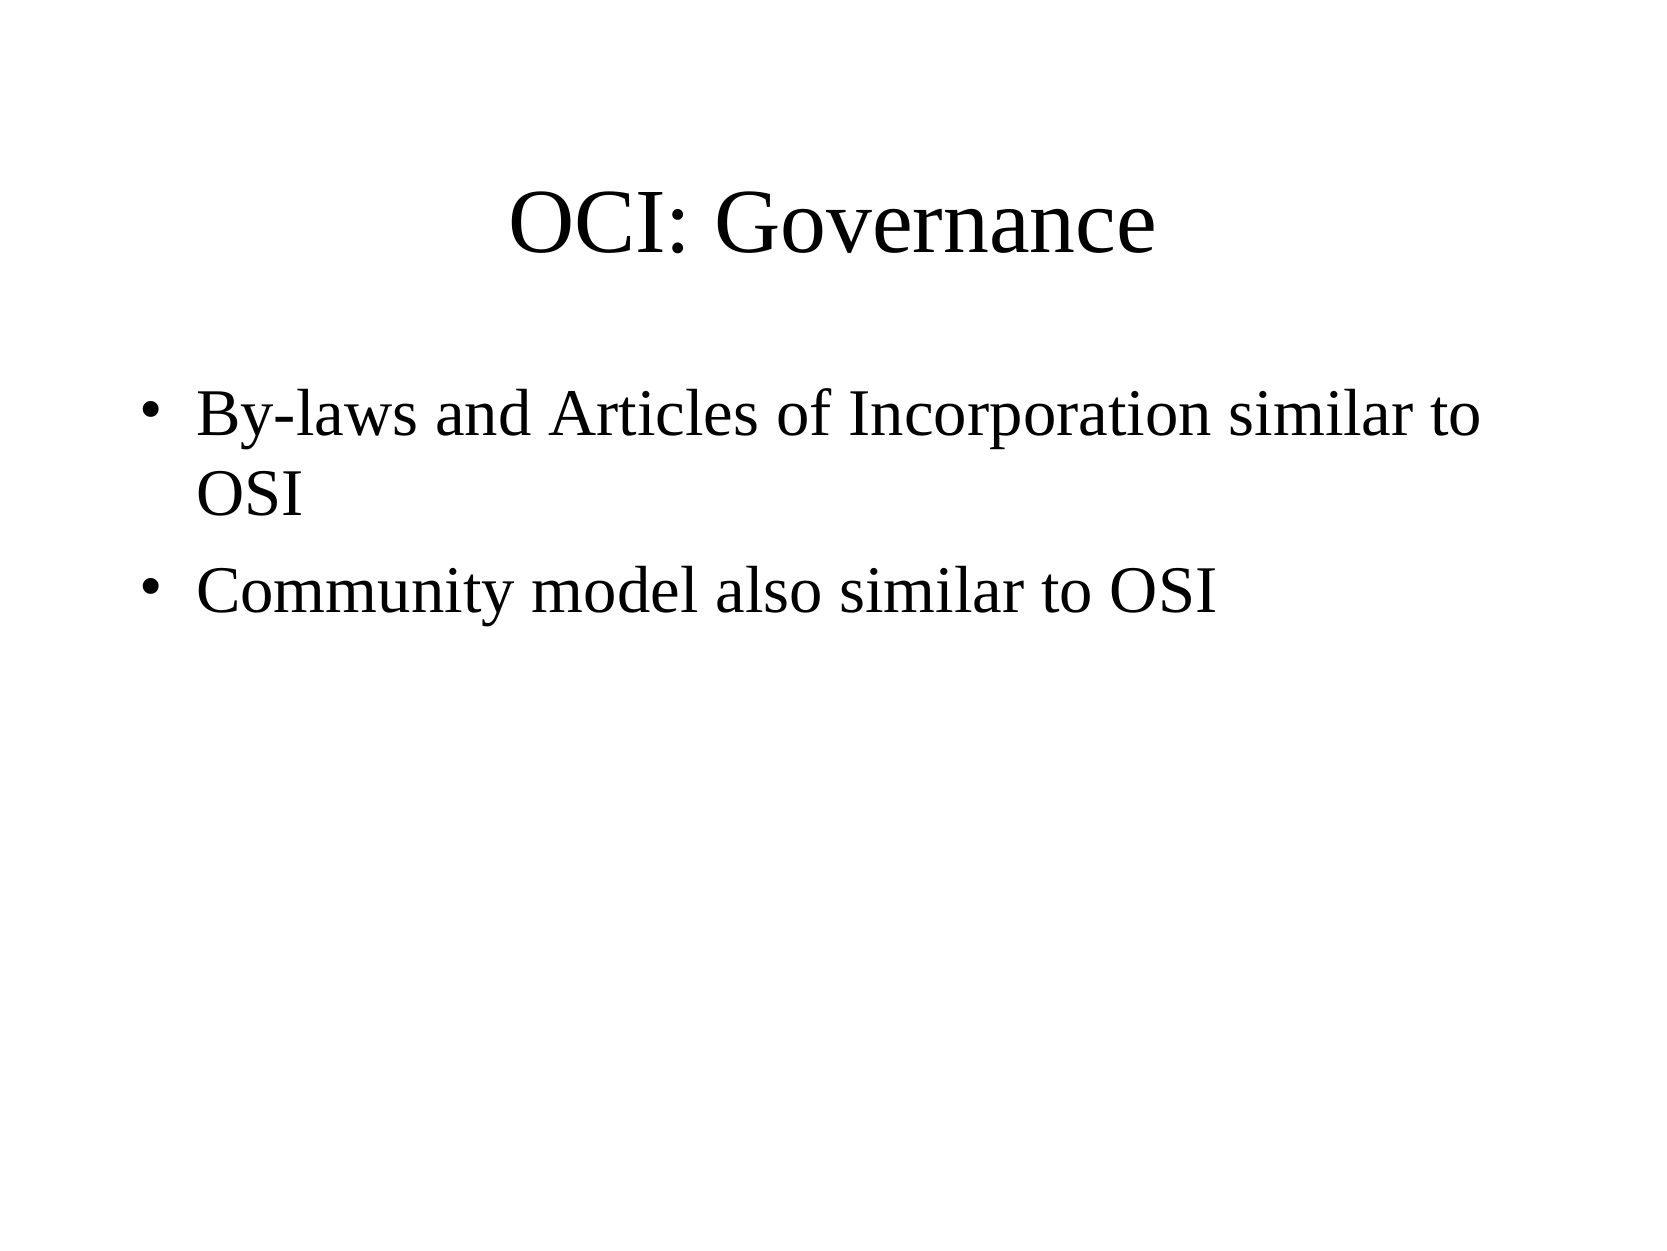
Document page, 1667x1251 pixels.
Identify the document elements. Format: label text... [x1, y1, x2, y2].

title OCI: Governance [124, 110, 1542, 320]
list By-laws and Articles of Incorporation similar to OSI Community model also similar to OSI [124, 360, 1542, 1230]
